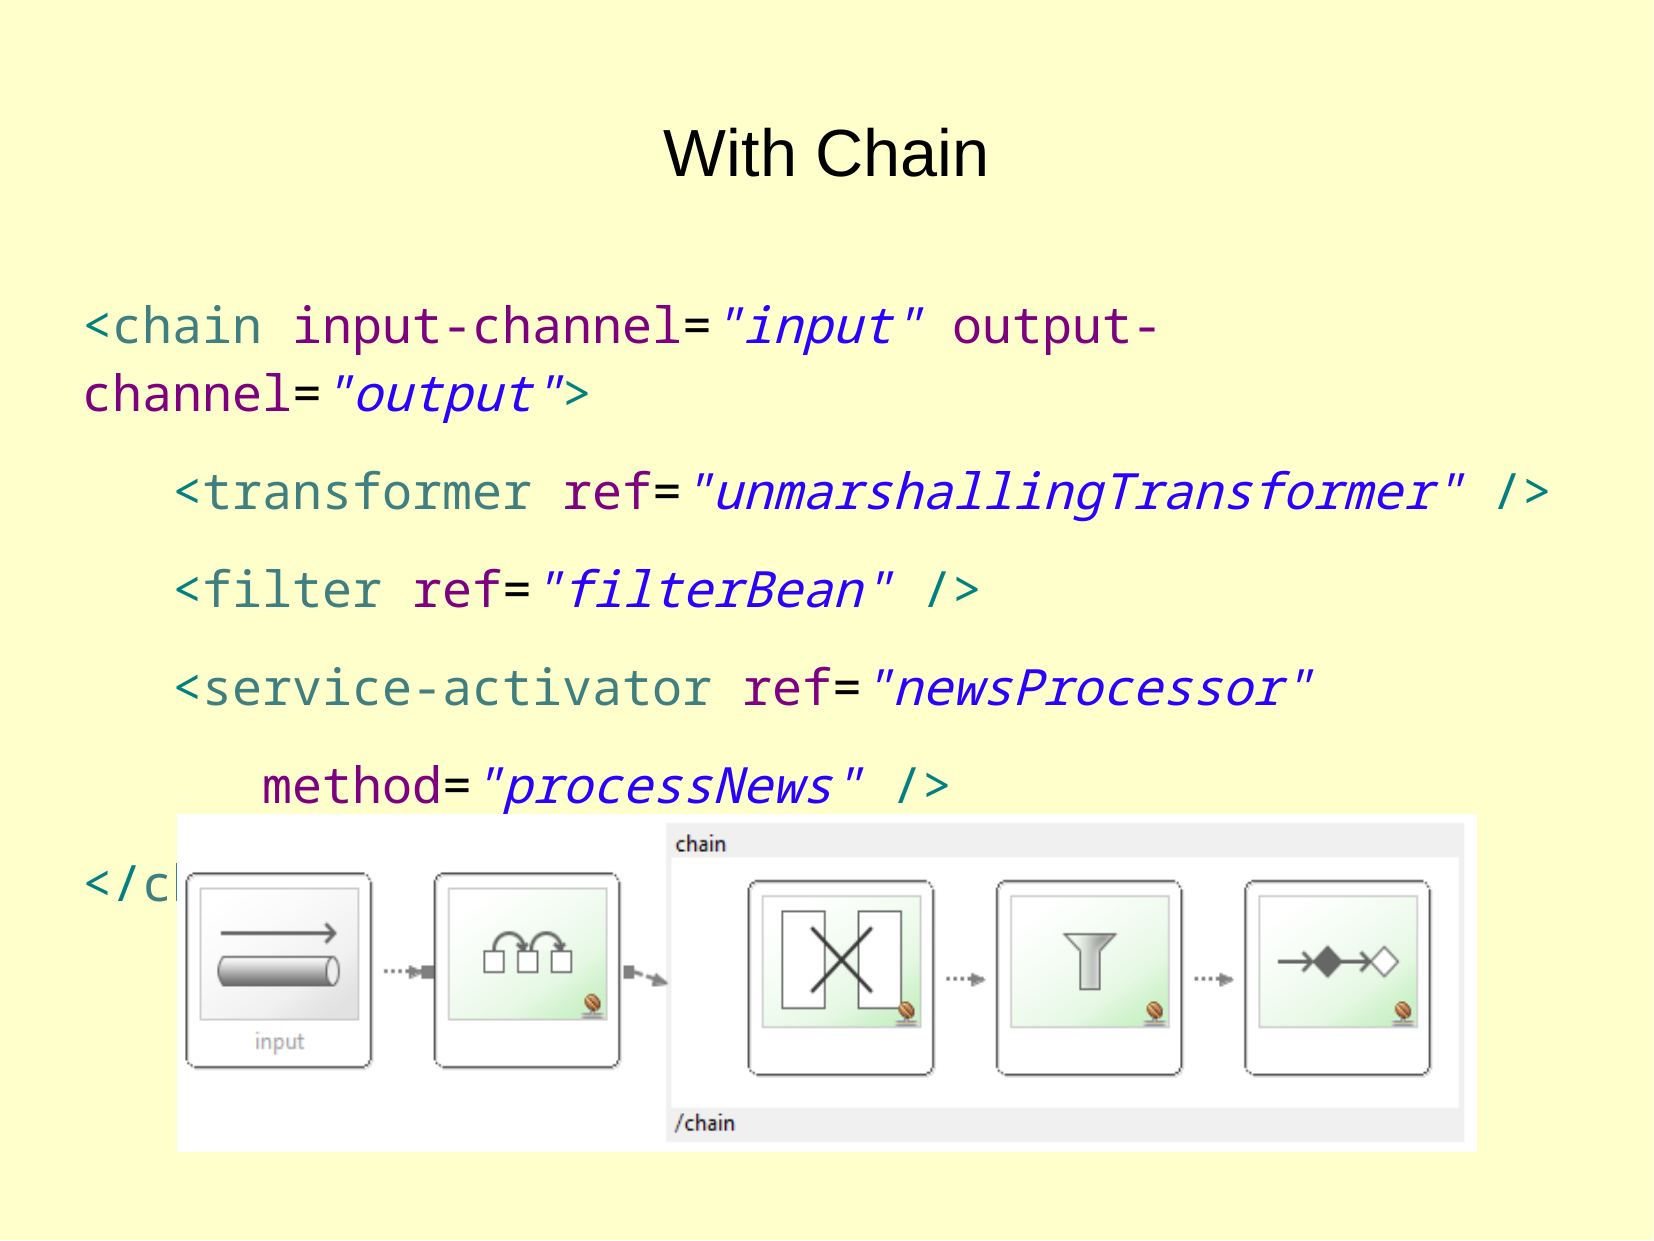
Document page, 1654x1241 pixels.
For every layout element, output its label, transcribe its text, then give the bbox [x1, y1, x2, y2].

list <chain input-channel="input" output-channel="output"> <transformer ref="unmarshallingTransformer" /> <filter ref="filterBean" /> <service-activator ref="newsProcessor" method="processNews" /> </chain> [82, 290, 1571, 1109]
title With Chain [82, 49, 1571, 257]
picture [177, 814, 1477, 1152]
